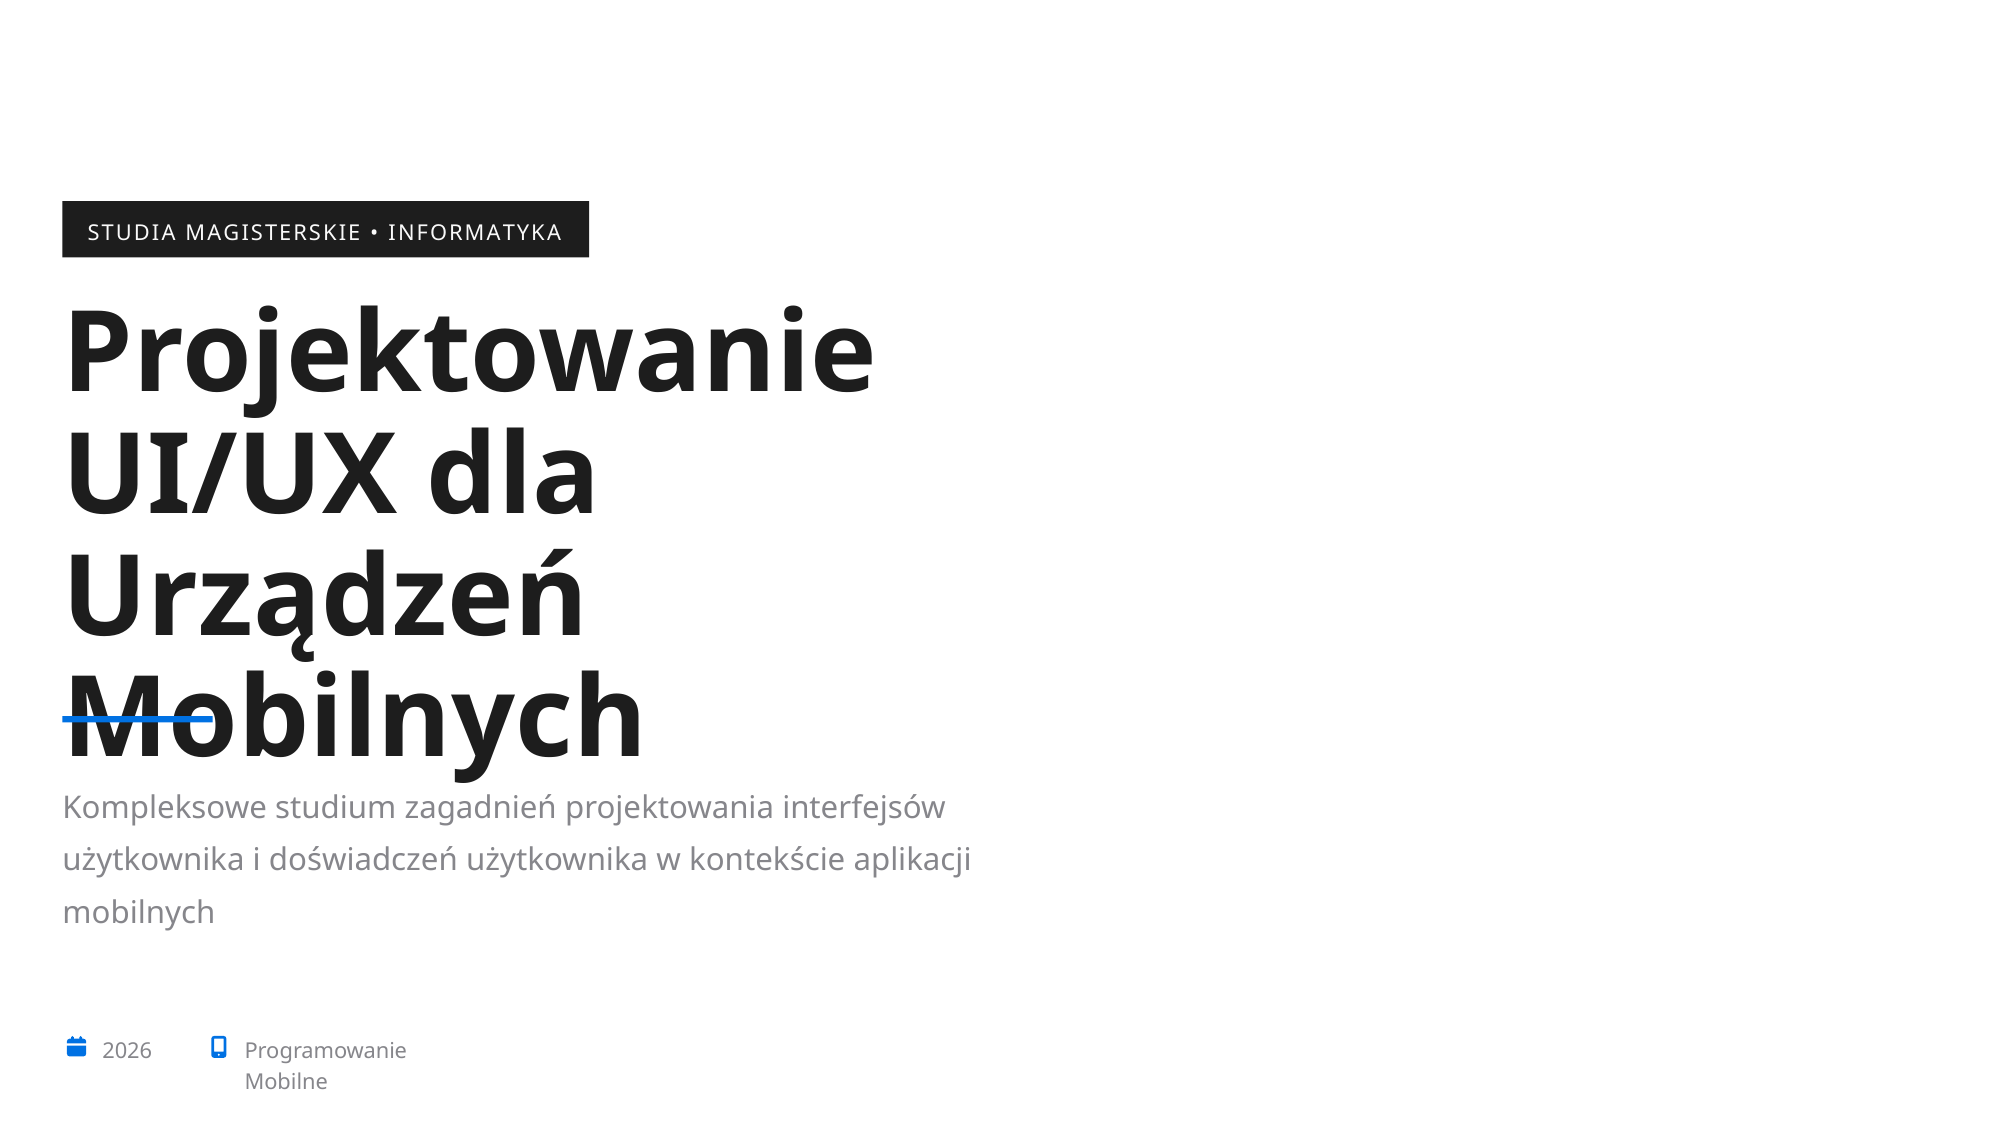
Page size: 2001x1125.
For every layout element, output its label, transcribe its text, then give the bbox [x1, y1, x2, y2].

text_box STUDIA MAGISTERSKIE • INFORMATYKA [62, 201, 600, 257]
text_box [66, 1035, 87, 1044]
text_box [211, 1035, 227, 1058]
text_box Projektowanie UI/UX dla Urządzeń Mobilnych [62, 295, 1172, 667]
text_box 2026 [102, 1031, 166, 1063]
text_box Kompleksowe studium zagadnień projektowania interfejsów użytkownika i doświadczeń użytkownika w kontekście aplikacji mobilnych [62, 772, 1128, 874]
text_box [62, 716, 213, 723]
text_box [66, 1045, 87, 1057]
text_box Programowanie Mobilne [245, 1031, 490, 1063]
